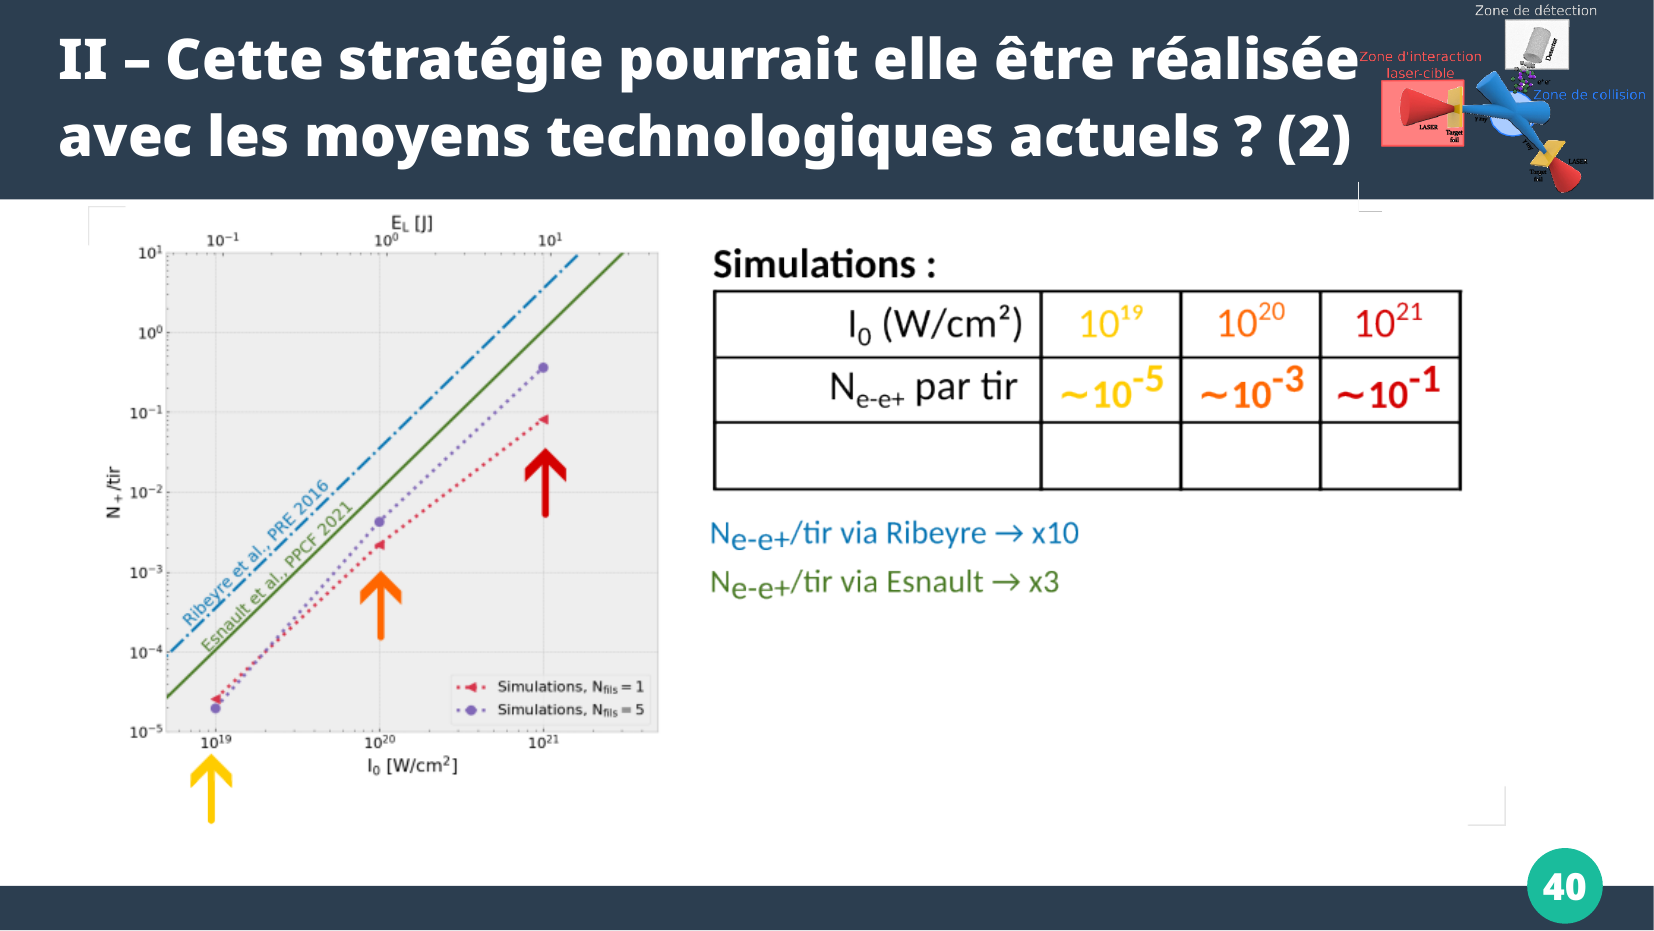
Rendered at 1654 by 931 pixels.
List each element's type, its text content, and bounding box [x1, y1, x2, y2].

picture [88, 0, 1654, 826]
title II – Cette stratégie pourrait elle être réalisée avec les moyens technologiques actuels ? (2) [59, 37, 1358, 155]
